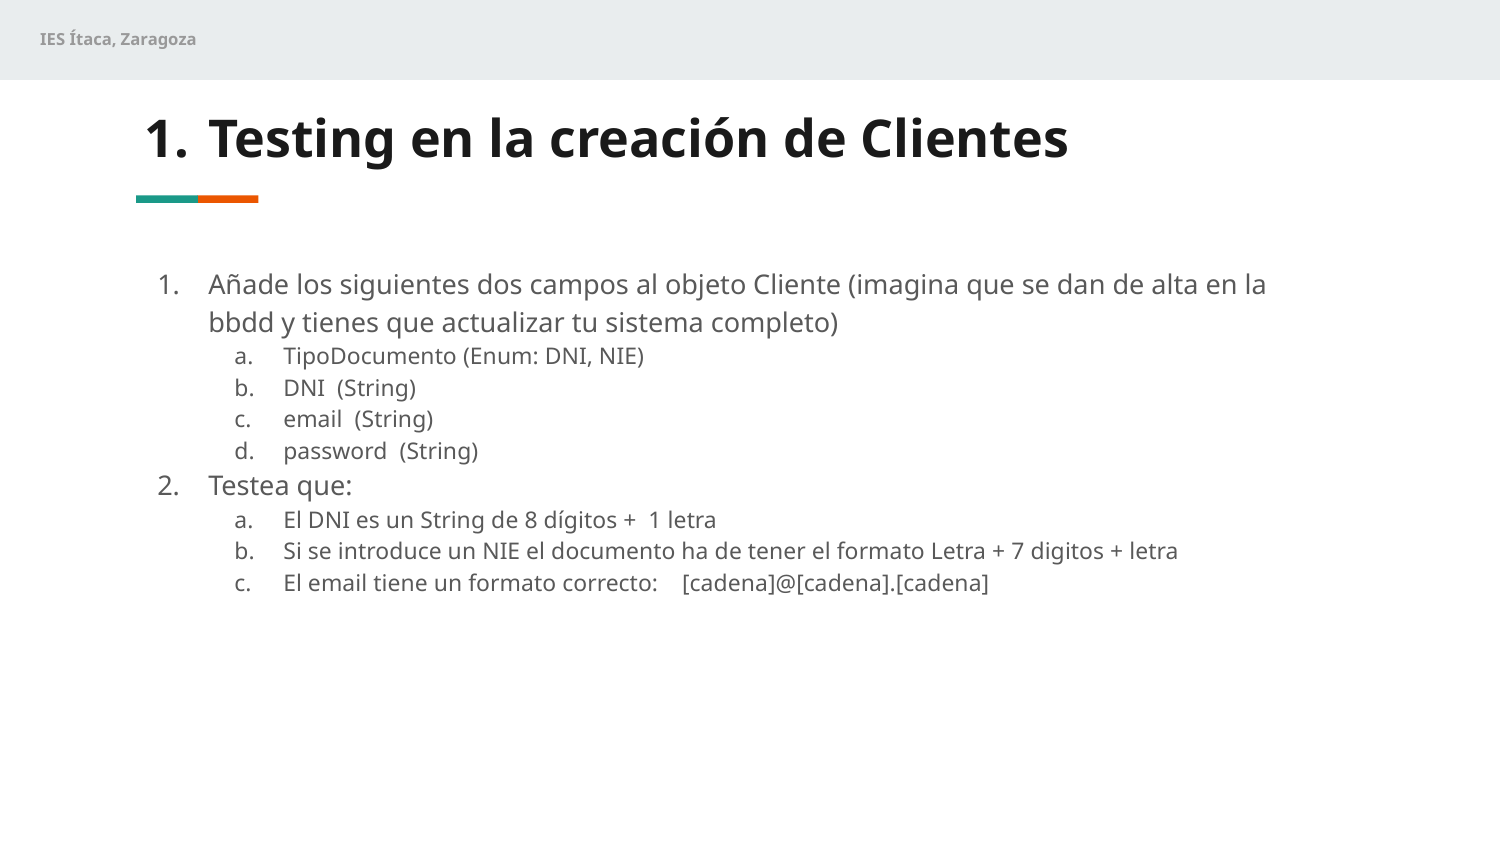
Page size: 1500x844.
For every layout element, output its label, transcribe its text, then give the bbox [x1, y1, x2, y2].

title Testing en la creación de Clientes [118, 90, 1388, 189]
list Añade los siguientes dos campos al objeto Cliente (imagina que se dan de alta en la bbdd y tienes que actualizar tu sistema completo) TipoDocumento (Enum: DNI, NIE) DNI (String) email (String) password (String) Testea que: El DNI es un String de 8 dígitos + 1 letra Si se introduce un NIE el documento ha de tener el formato Letra + 7 digitos + letra El email tiene un formato correcto: [cadena]@[cadena].[cadena] [118, 248, 1334, 793]
